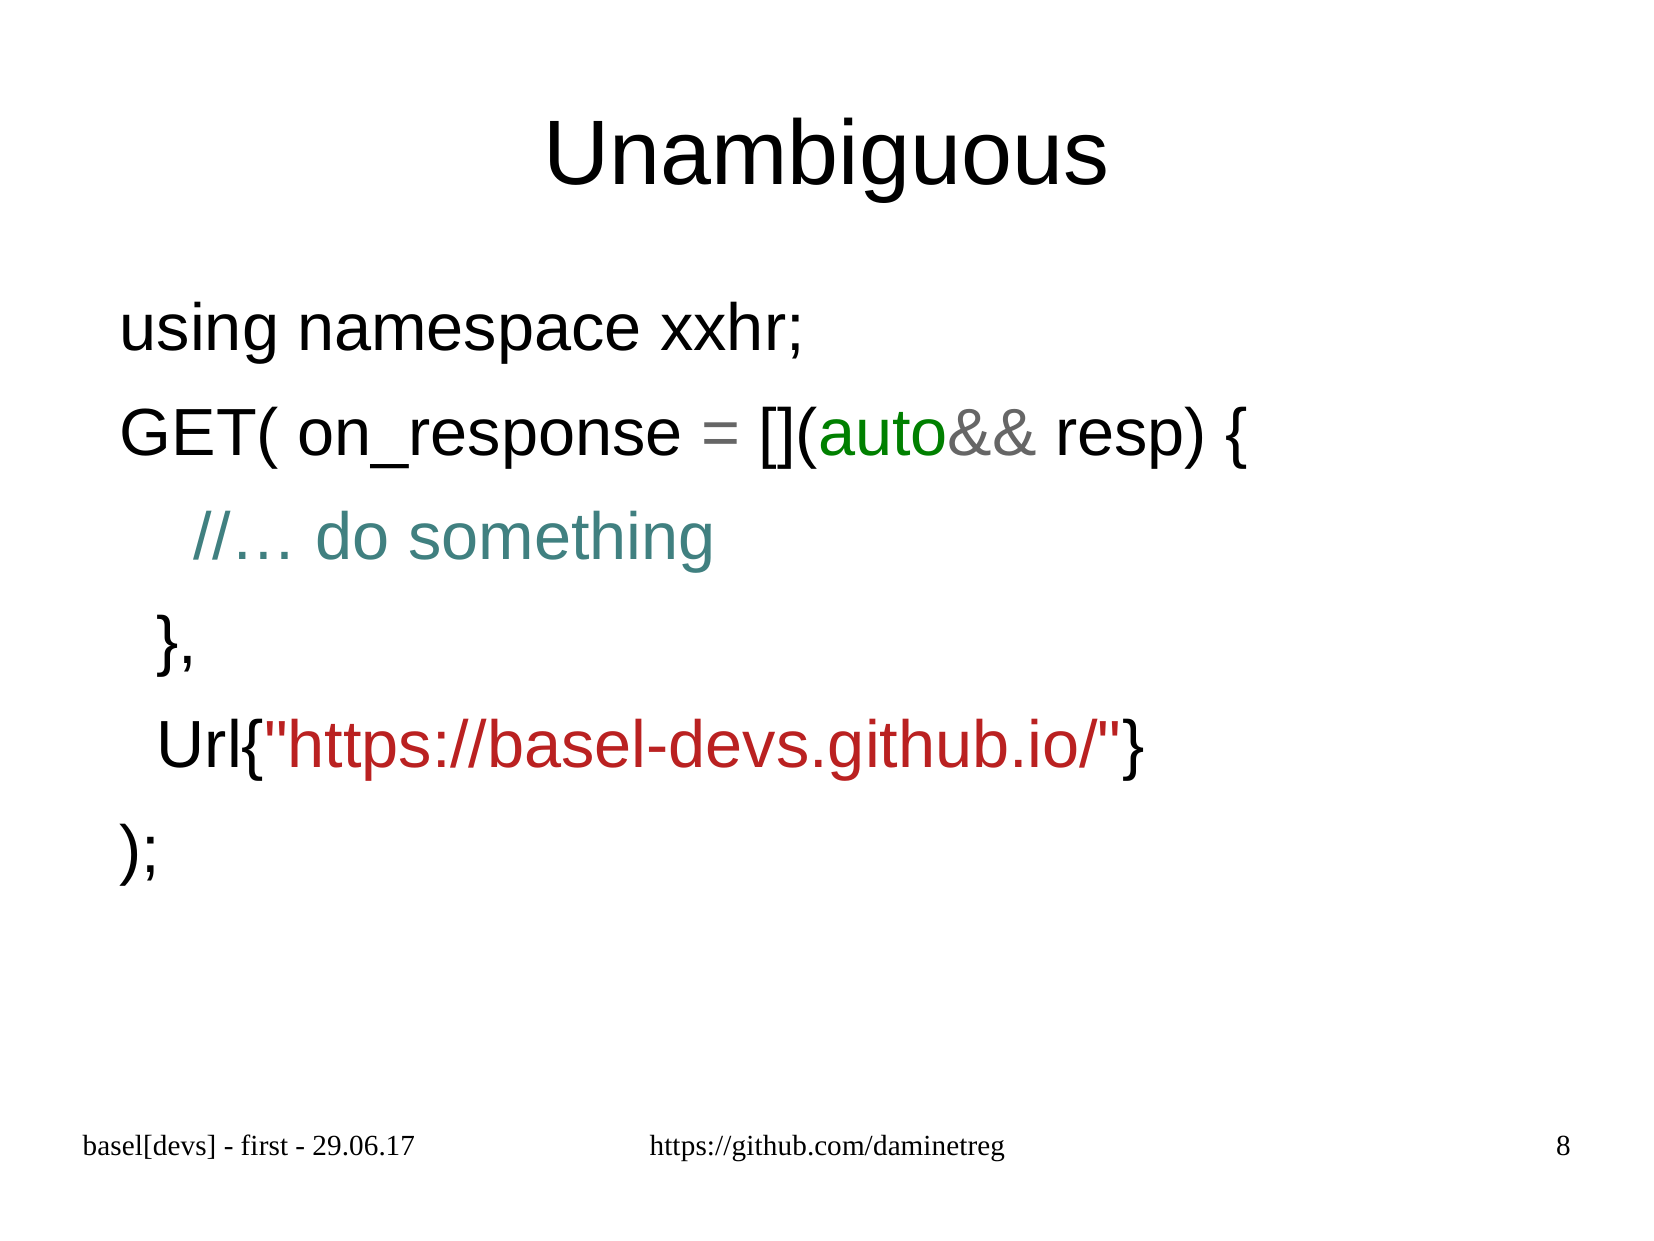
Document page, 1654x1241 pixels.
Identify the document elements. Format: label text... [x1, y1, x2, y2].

list using namespace xxhr; GET( on_response = [](auto&& resp) { //… do something }, Url{"https://basel-devs.github.io/"} ); [82, 290, 1571, 1010]
title Unambiguous [82, 49, 1571, 257]
